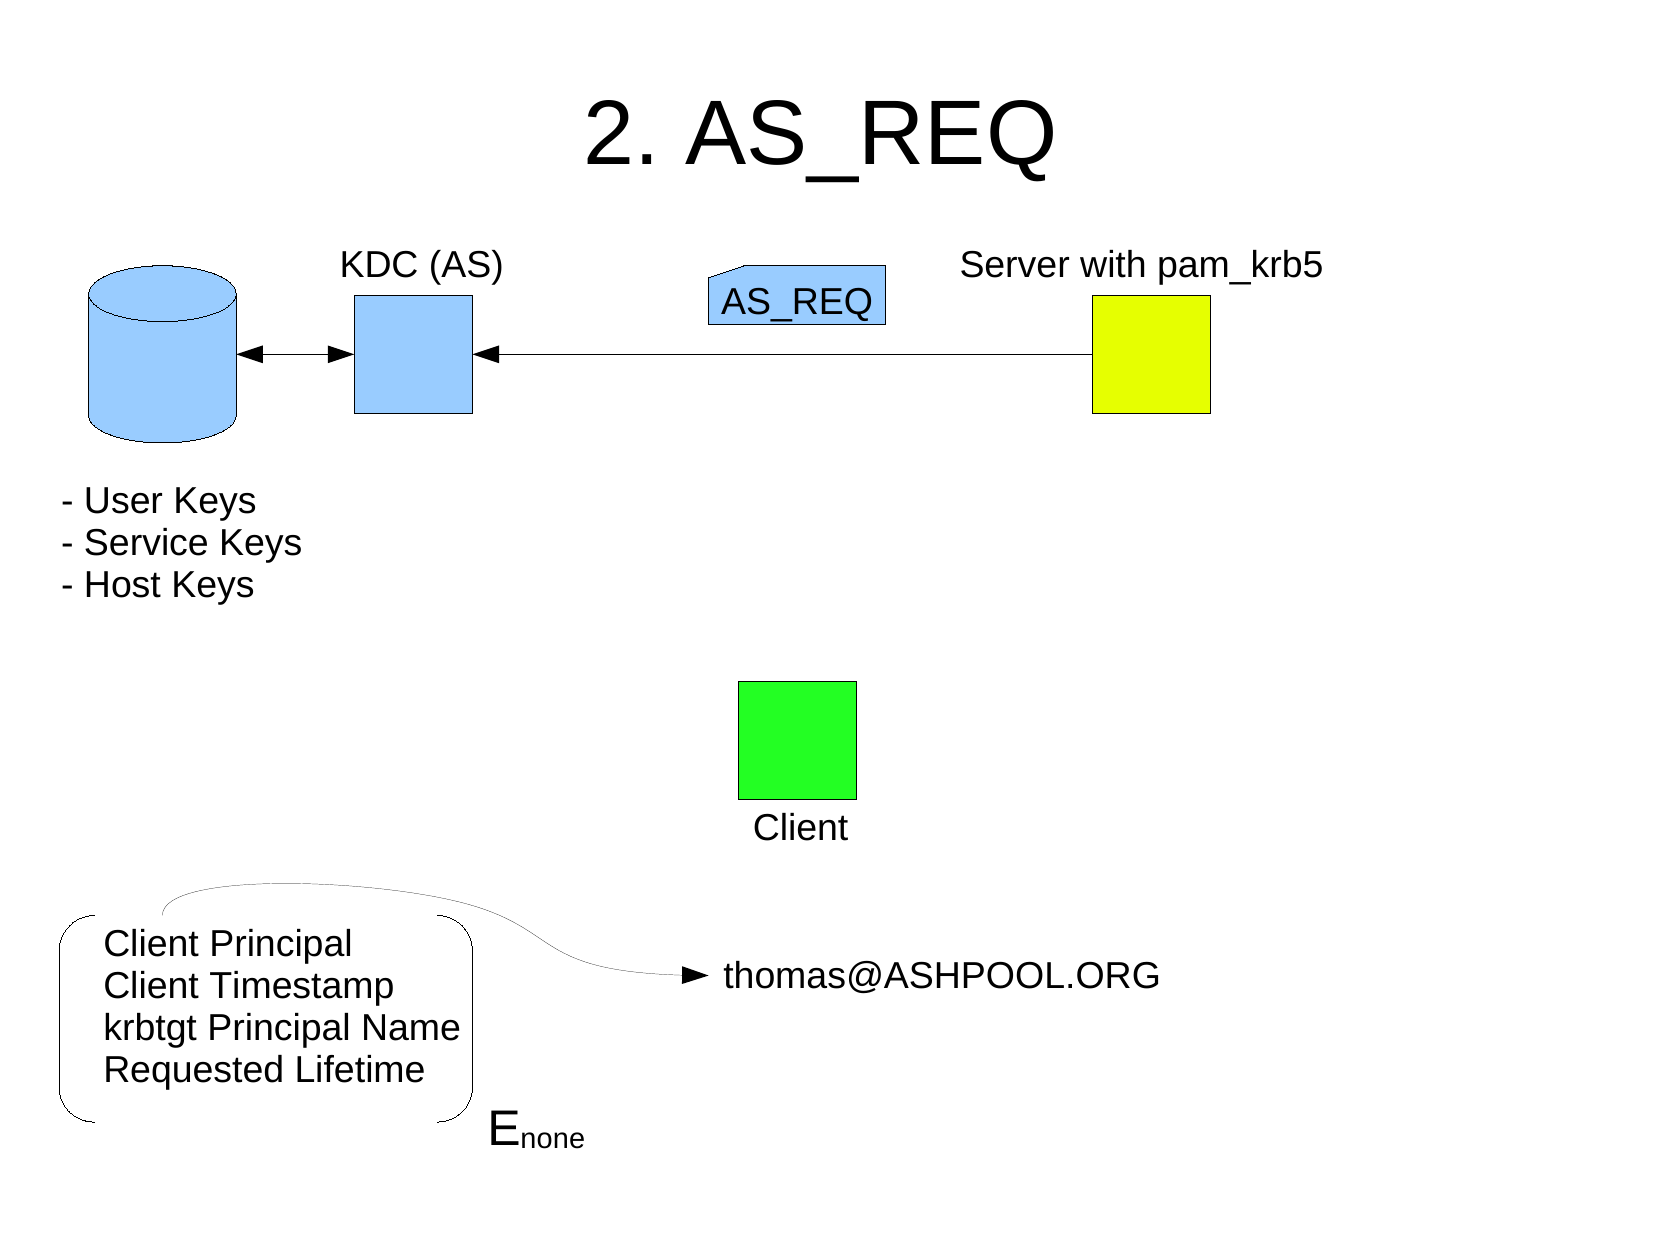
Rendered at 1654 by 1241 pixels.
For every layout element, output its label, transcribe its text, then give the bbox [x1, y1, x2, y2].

text_box [1092, 295, 1211, 414]
text_box Enone [472, 1092, 650, 1182]
text_box Server with pam_krb5 [944, 236, 1359, 294]
text_box KDC (AS) [324, 236, 516, 294]
title 2. AS_REQ [76, 29, 1565, 237]
text_box [738, 681, 857, 799]
text_box [88, 265, 237, 443]
text_box Client [738, 799, 886, 857]
text_box AS_REQ [708, 265, 886, 325]
text_box [354, 295, 473, 414]
text_box thomas@ASHPOOL.ORG [708, 947, 1168, 1004]
text_box - User Keys - Service Keys - Host Keys [46, 472, 314, 614]
text_box Client Principal Client Timestamp krbtgt Principal Name Requested Lifetime [88, 915, 477, 1099]
